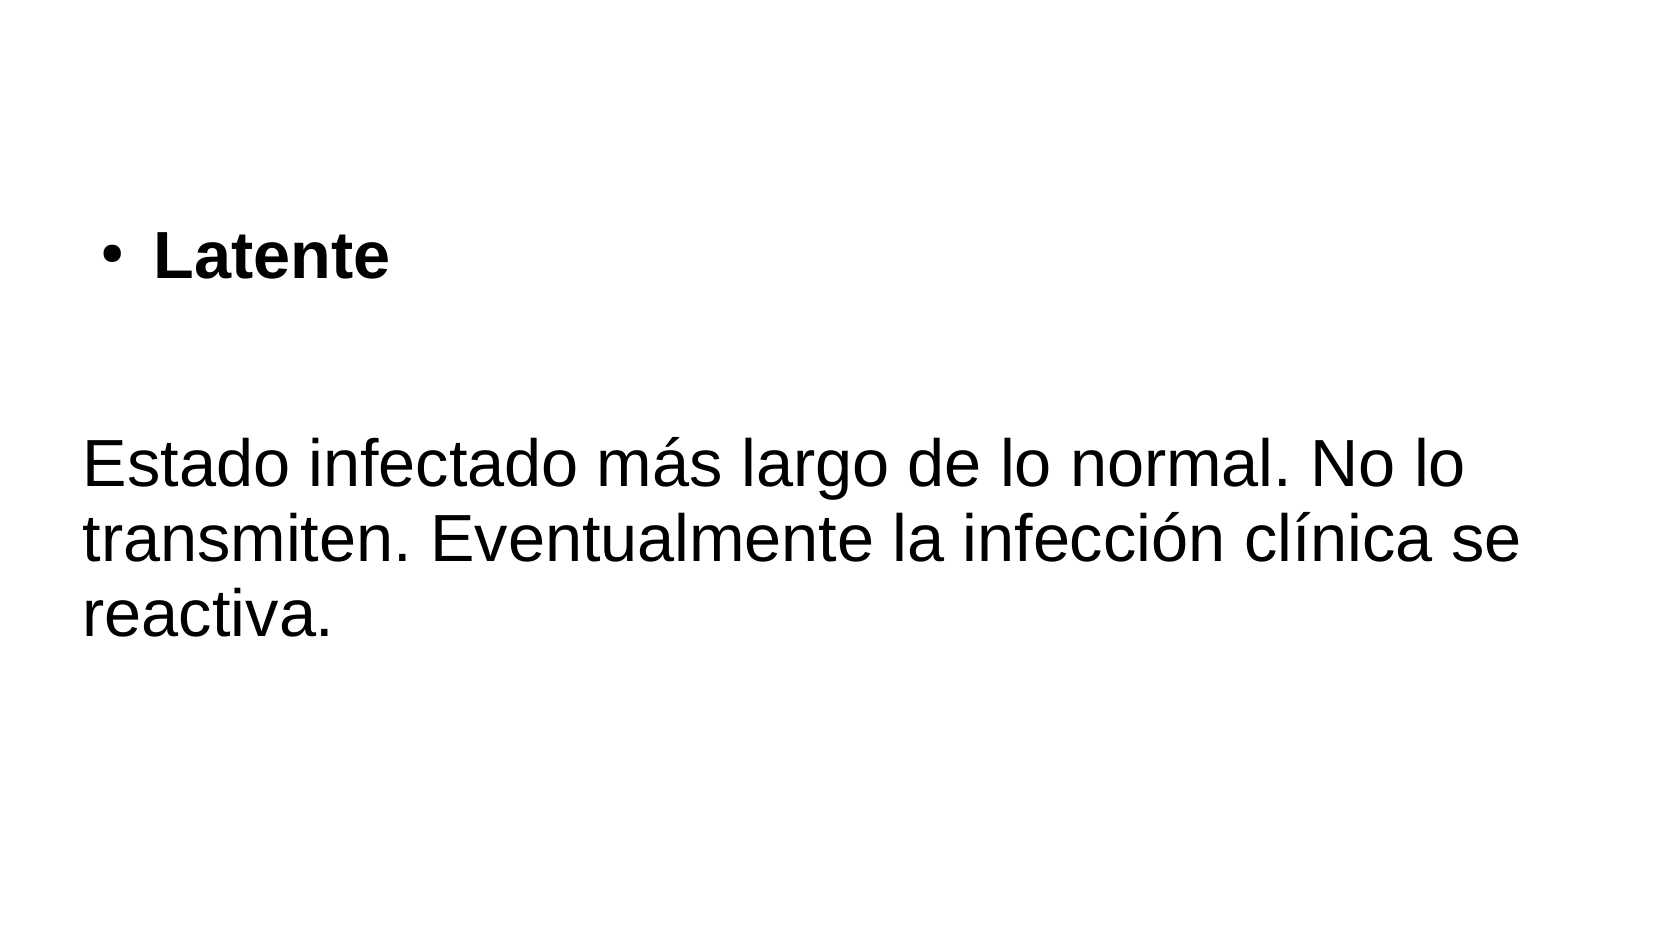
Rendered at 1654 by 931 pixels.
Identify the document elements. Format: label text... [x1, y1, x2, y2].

list Latente Estado infectado más largo de lo normal. No lo transmiten. Eventualmente la infección clínica se reactiva. [82, 217, 1571, 758]
